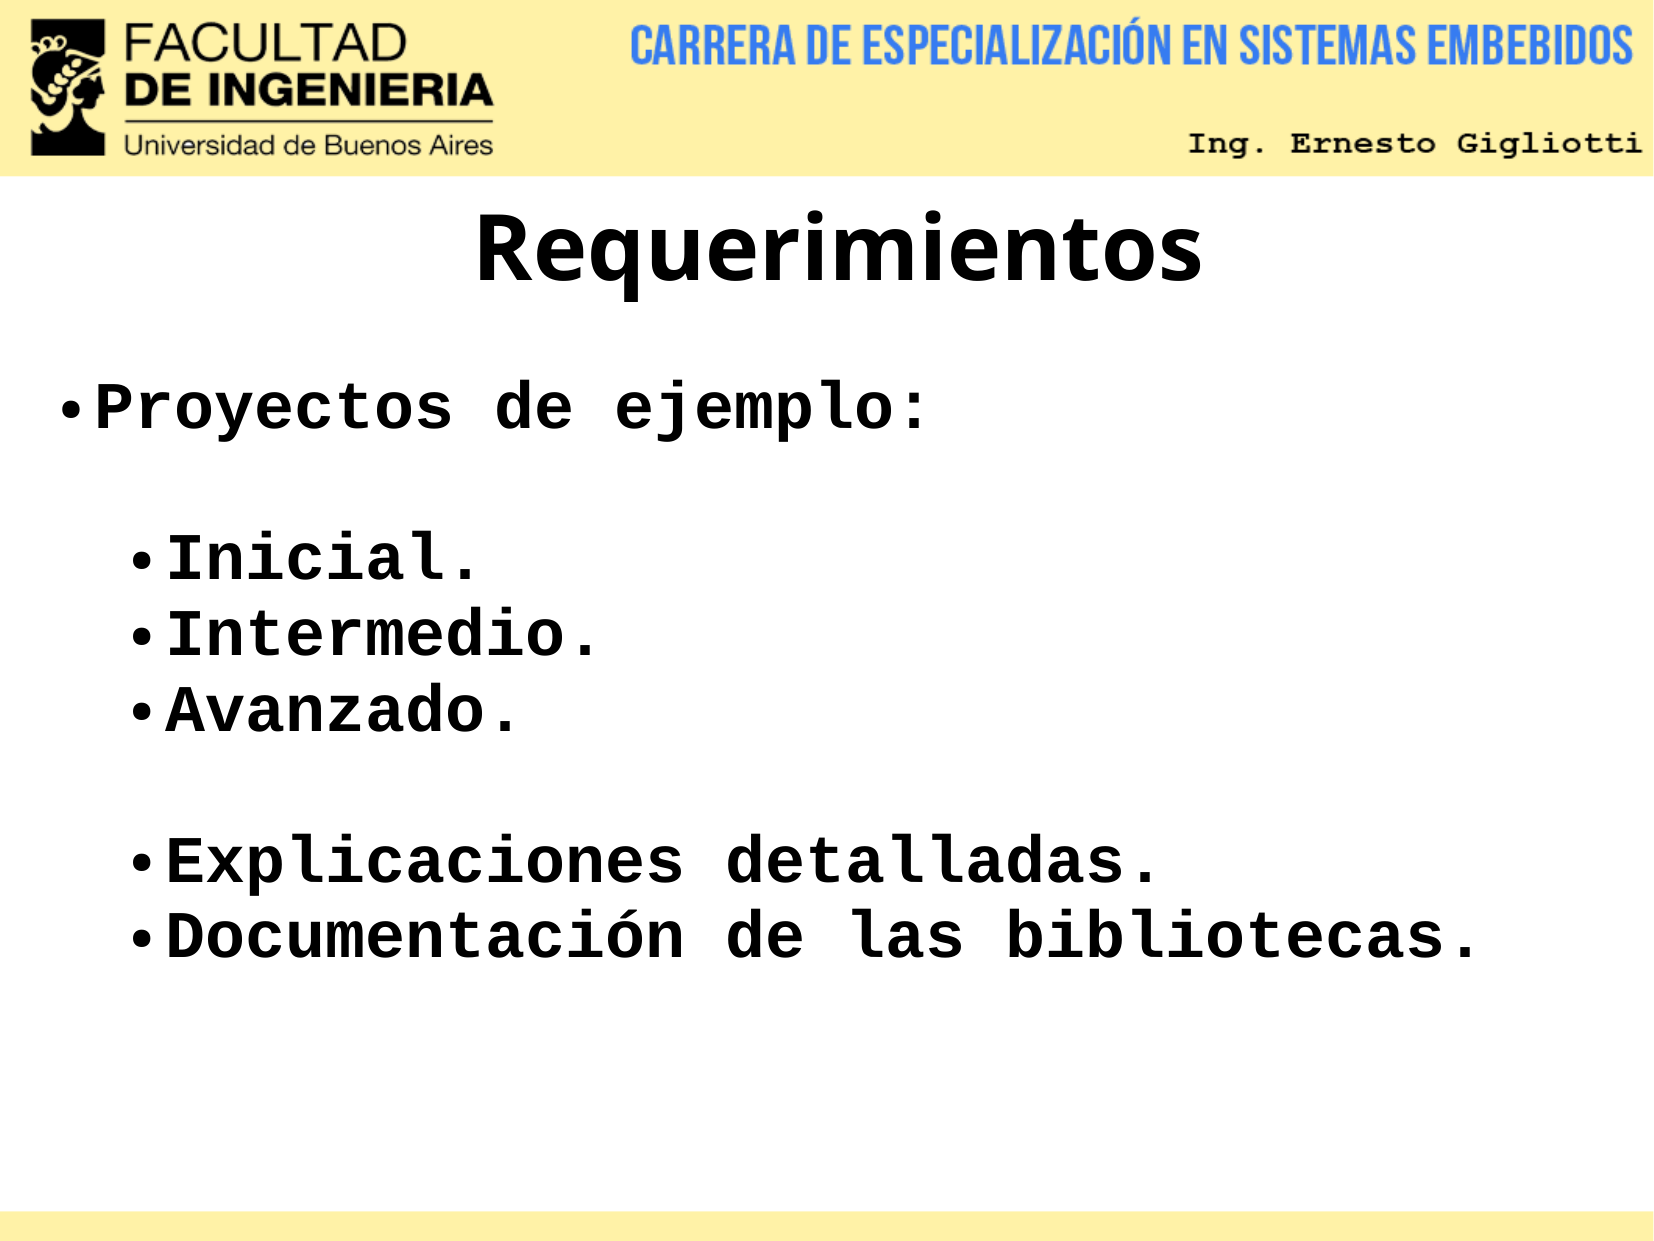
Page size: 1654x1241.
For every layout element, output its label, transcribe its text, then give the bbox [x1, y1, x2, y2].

picture [0, 0, 1654, 1241]
text_box Proyectos de ejemplo: Inicial. Intermedio. Avanzado. Explicaciones detalladas. Documentación de las bibliotecas. [44, 366, 1642, 1241]
title Requerimientos [94, 141, 1583, 349]
